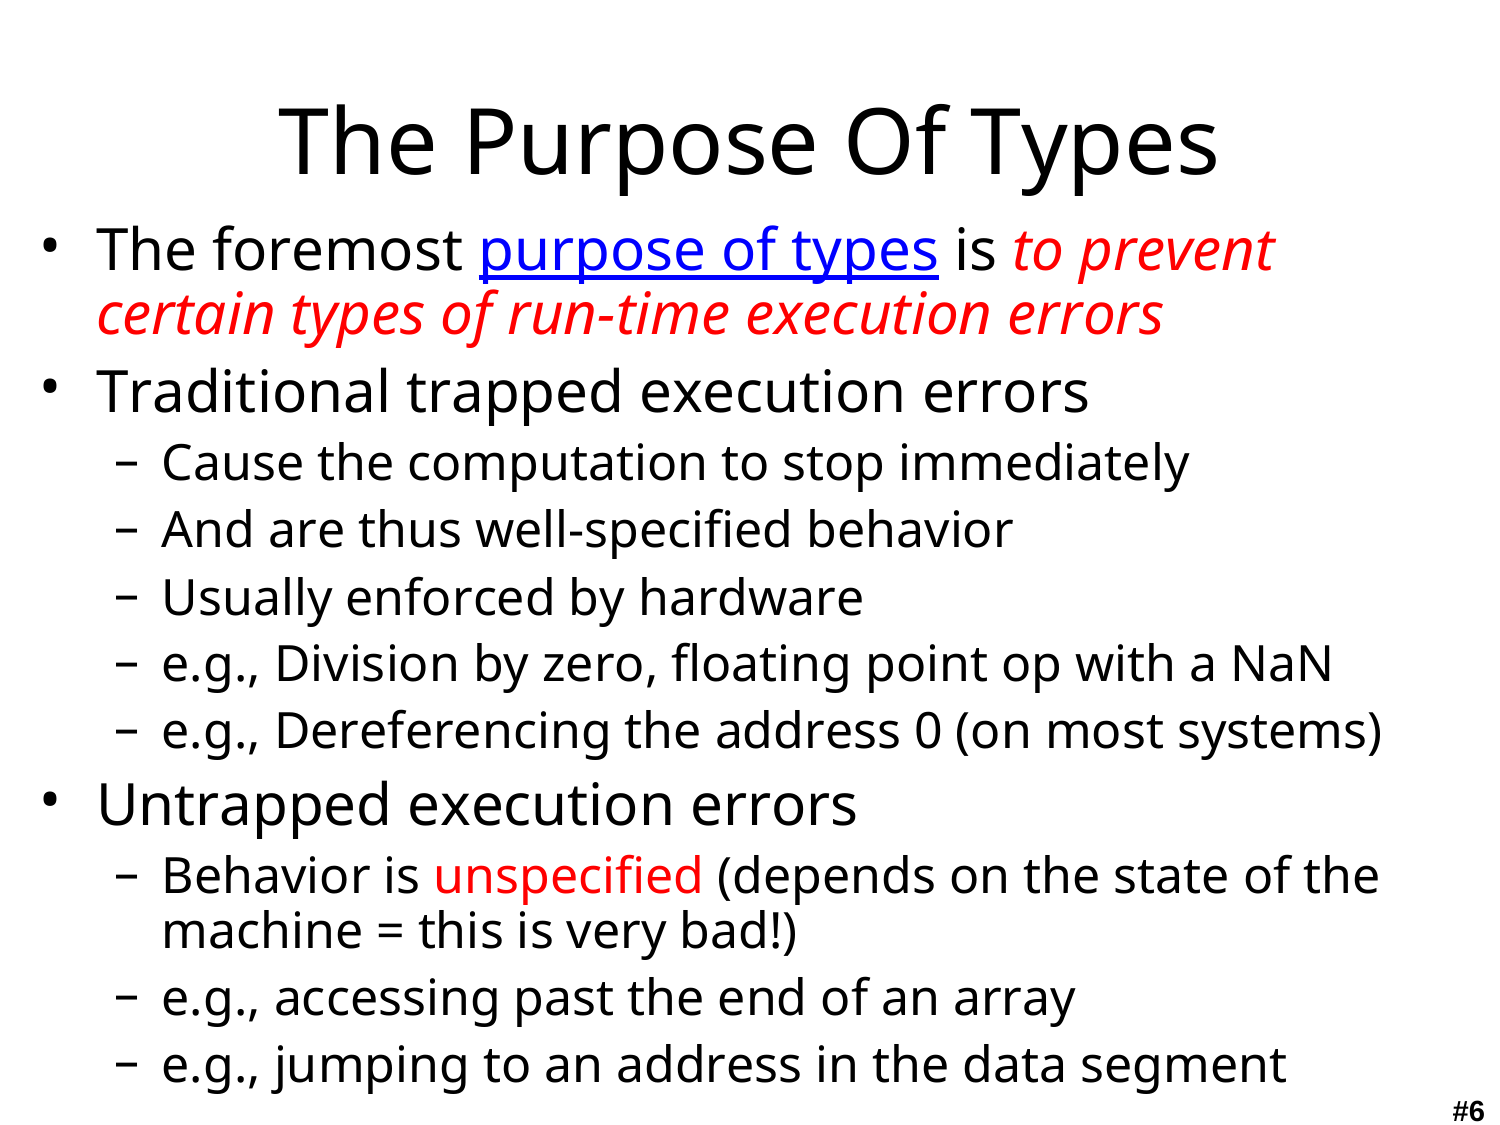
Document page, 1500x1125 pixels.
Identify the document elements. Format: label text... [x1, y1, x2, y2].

title The Purpose Of Types [24, 45, 1476, 212]
list The foremost purpose of types is to prevent certain types of run-time execution errors Traditional trapped execution errors Cause the computation to stop immediately And are thus well-specified behavior Usually enforced by hardware e.g., Division by zero, floating point op with a NaN e.g., Dereferencing the address 0 (on most systems) Untrapped execution errors Behavior is unspecified (depends on the state of the machine = this is very bad!) e.g., accessing past the end of an array e.g., jumping to an address in the data segment [24, 212, 1476, 1051]
